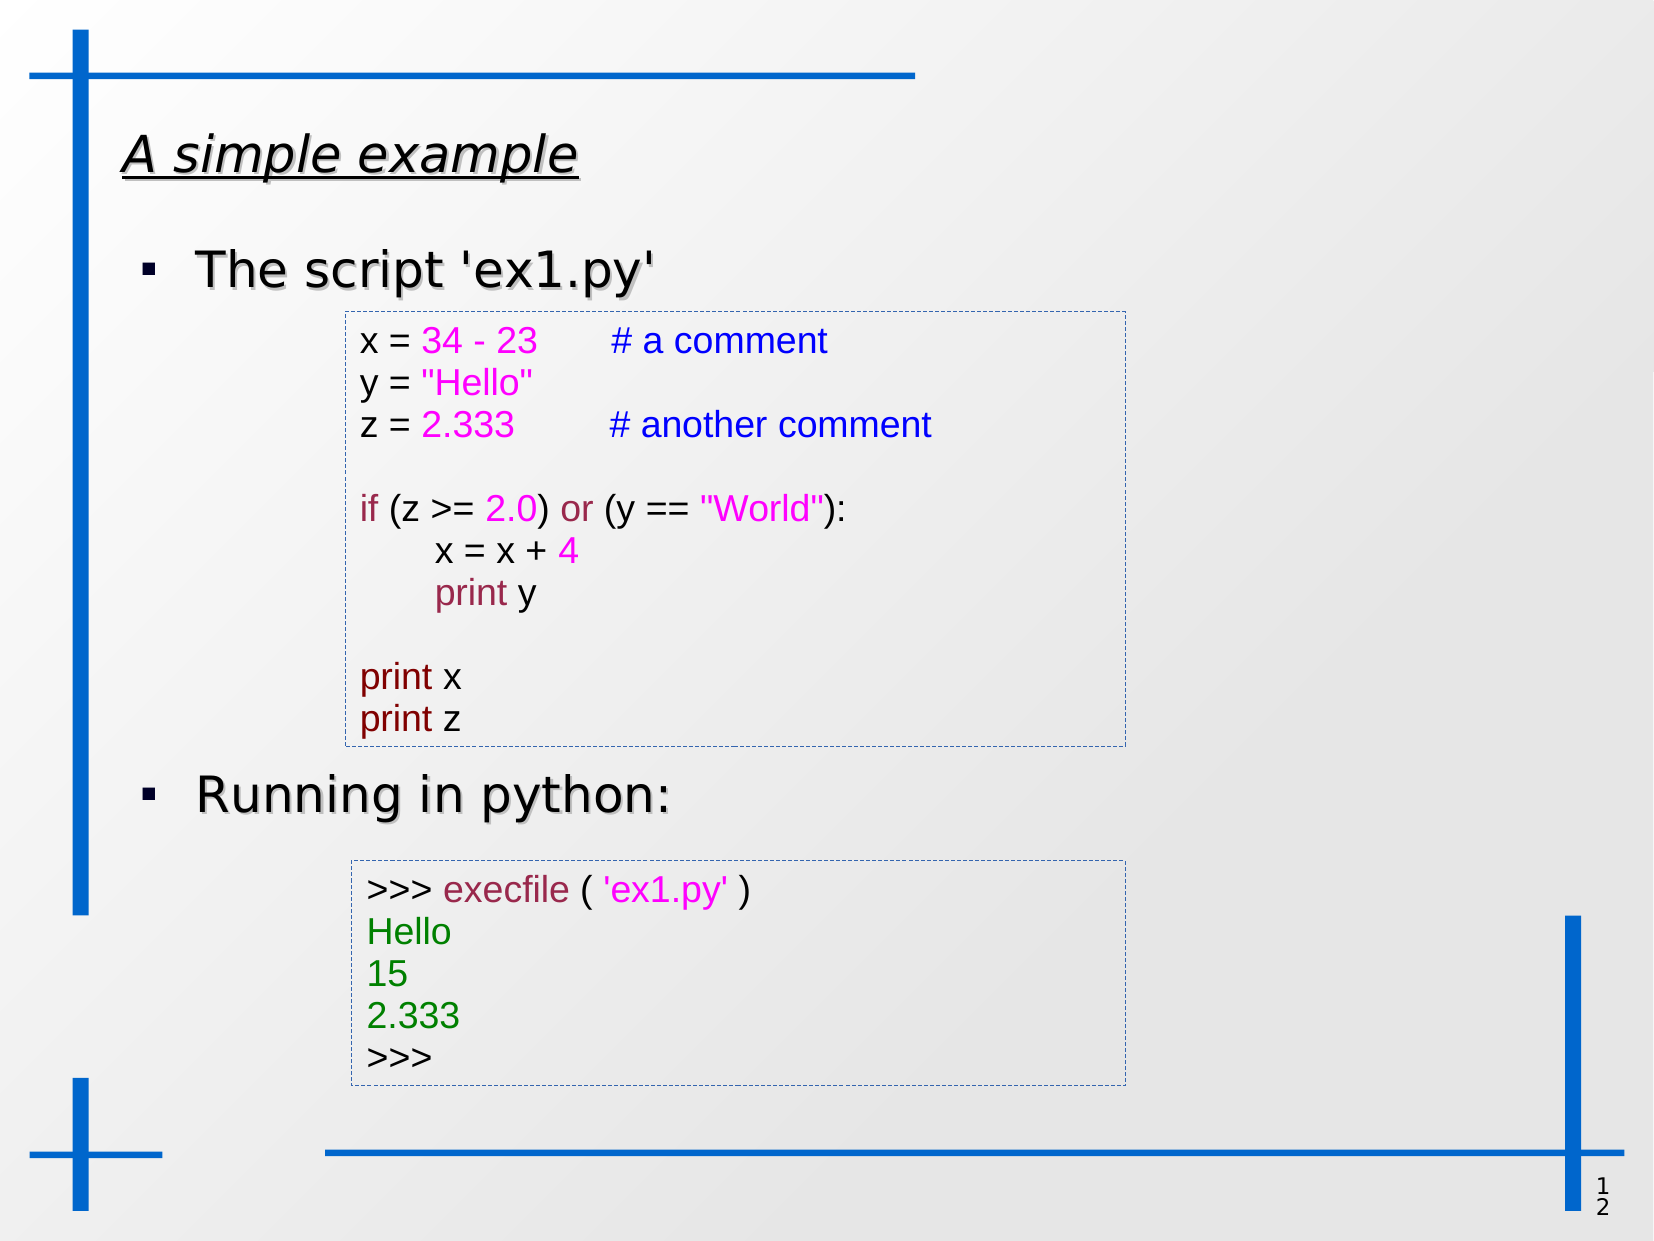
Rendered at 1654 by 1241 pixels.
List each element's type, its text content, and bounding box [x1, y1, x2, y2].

text_box x = 34 - 23 # a comment y = "Hello" z = 2.333 # another comment if (z >= 2.0) or (y == "World"): x = x + 4 print y print x print z [345, 311, 1126, 747]
title A simple example [122, 91, 1524, 219]
list The script 'ex1.py' Running in python: [124, 241, 1526, 1133]
text_box >>> execfile ( 'ex1.py' ) Hello 15 2.333 >>> [351, 860, 1126, 1086]
